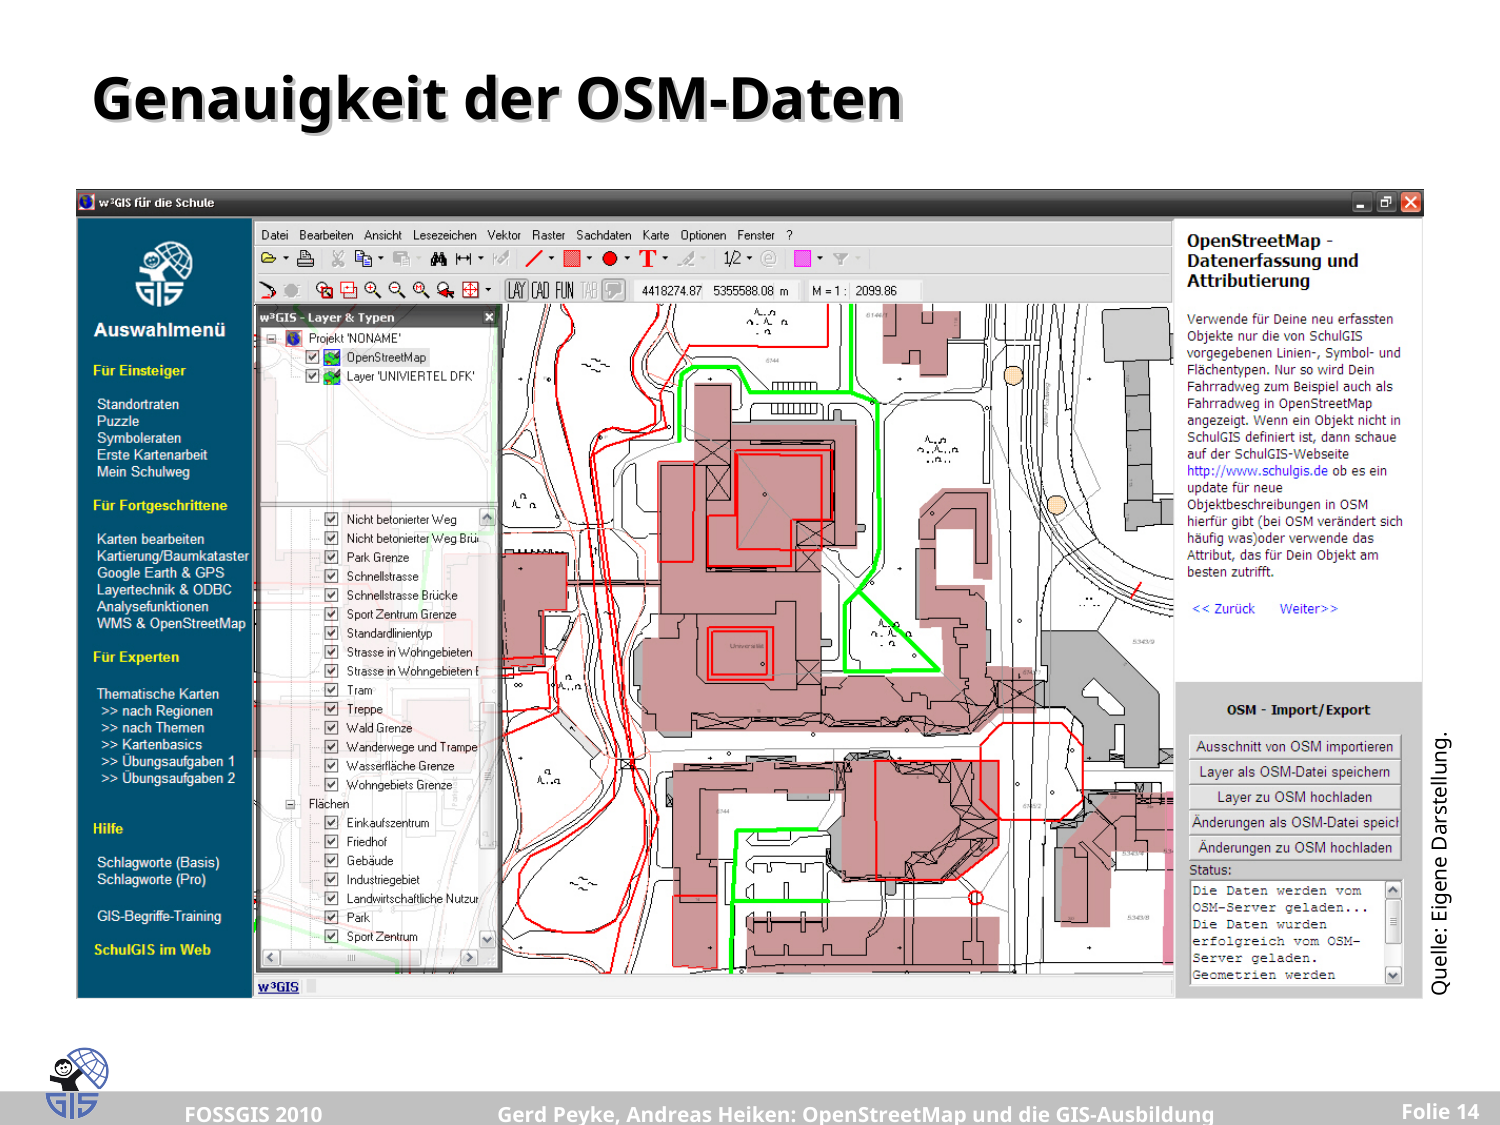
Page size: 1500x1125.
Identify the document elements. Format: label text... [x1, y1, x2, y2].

picture [76, 189, 1424, 1000]
text_box Quelle: Eigene Darstellung. [1418, 697, 1459, 1011]
picture [44, 1047, 110, 1120]
title Genauigkeit der OSM-Daten [76, 45, 1331, 149]
